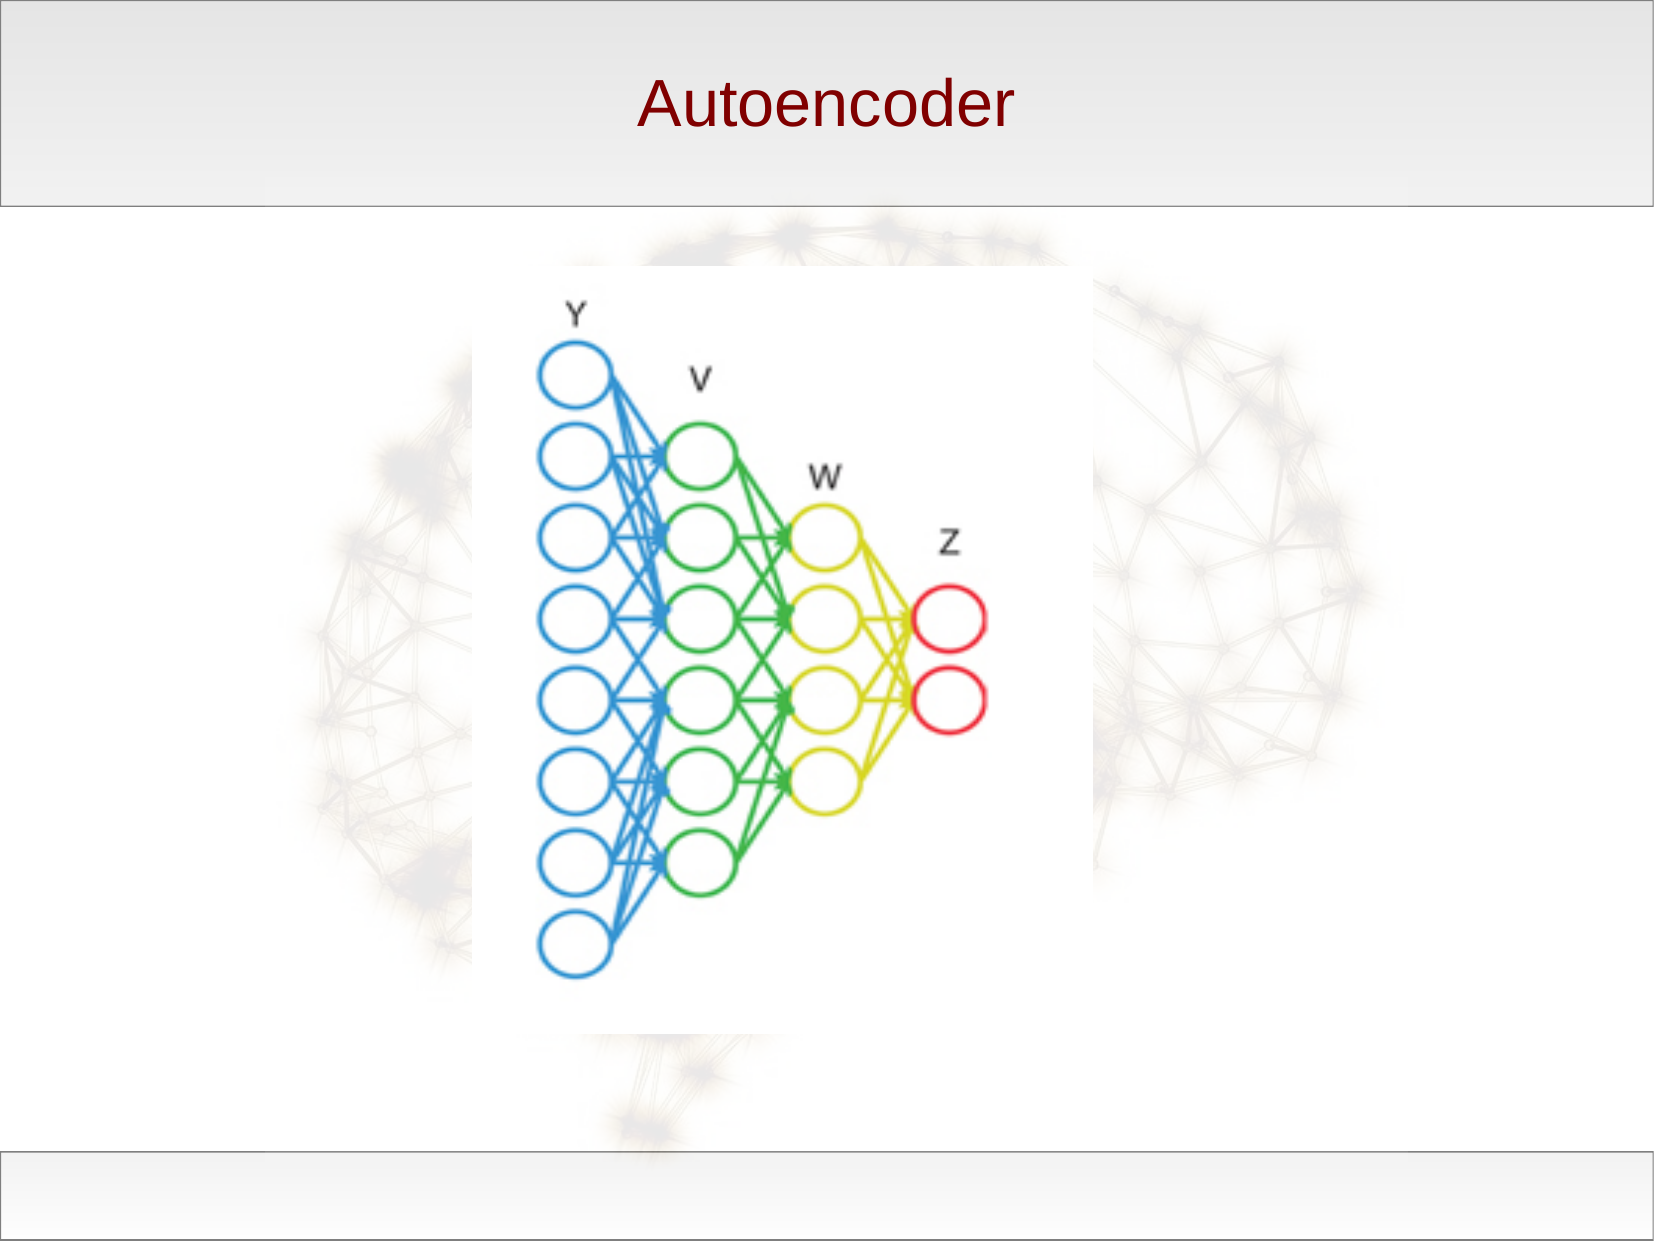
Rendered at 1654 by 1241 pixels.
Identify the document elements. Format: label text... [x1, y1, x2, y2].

picture [265, 178, 1408, 1181]
title Autoencoder [59, 29, 1595, 178]
